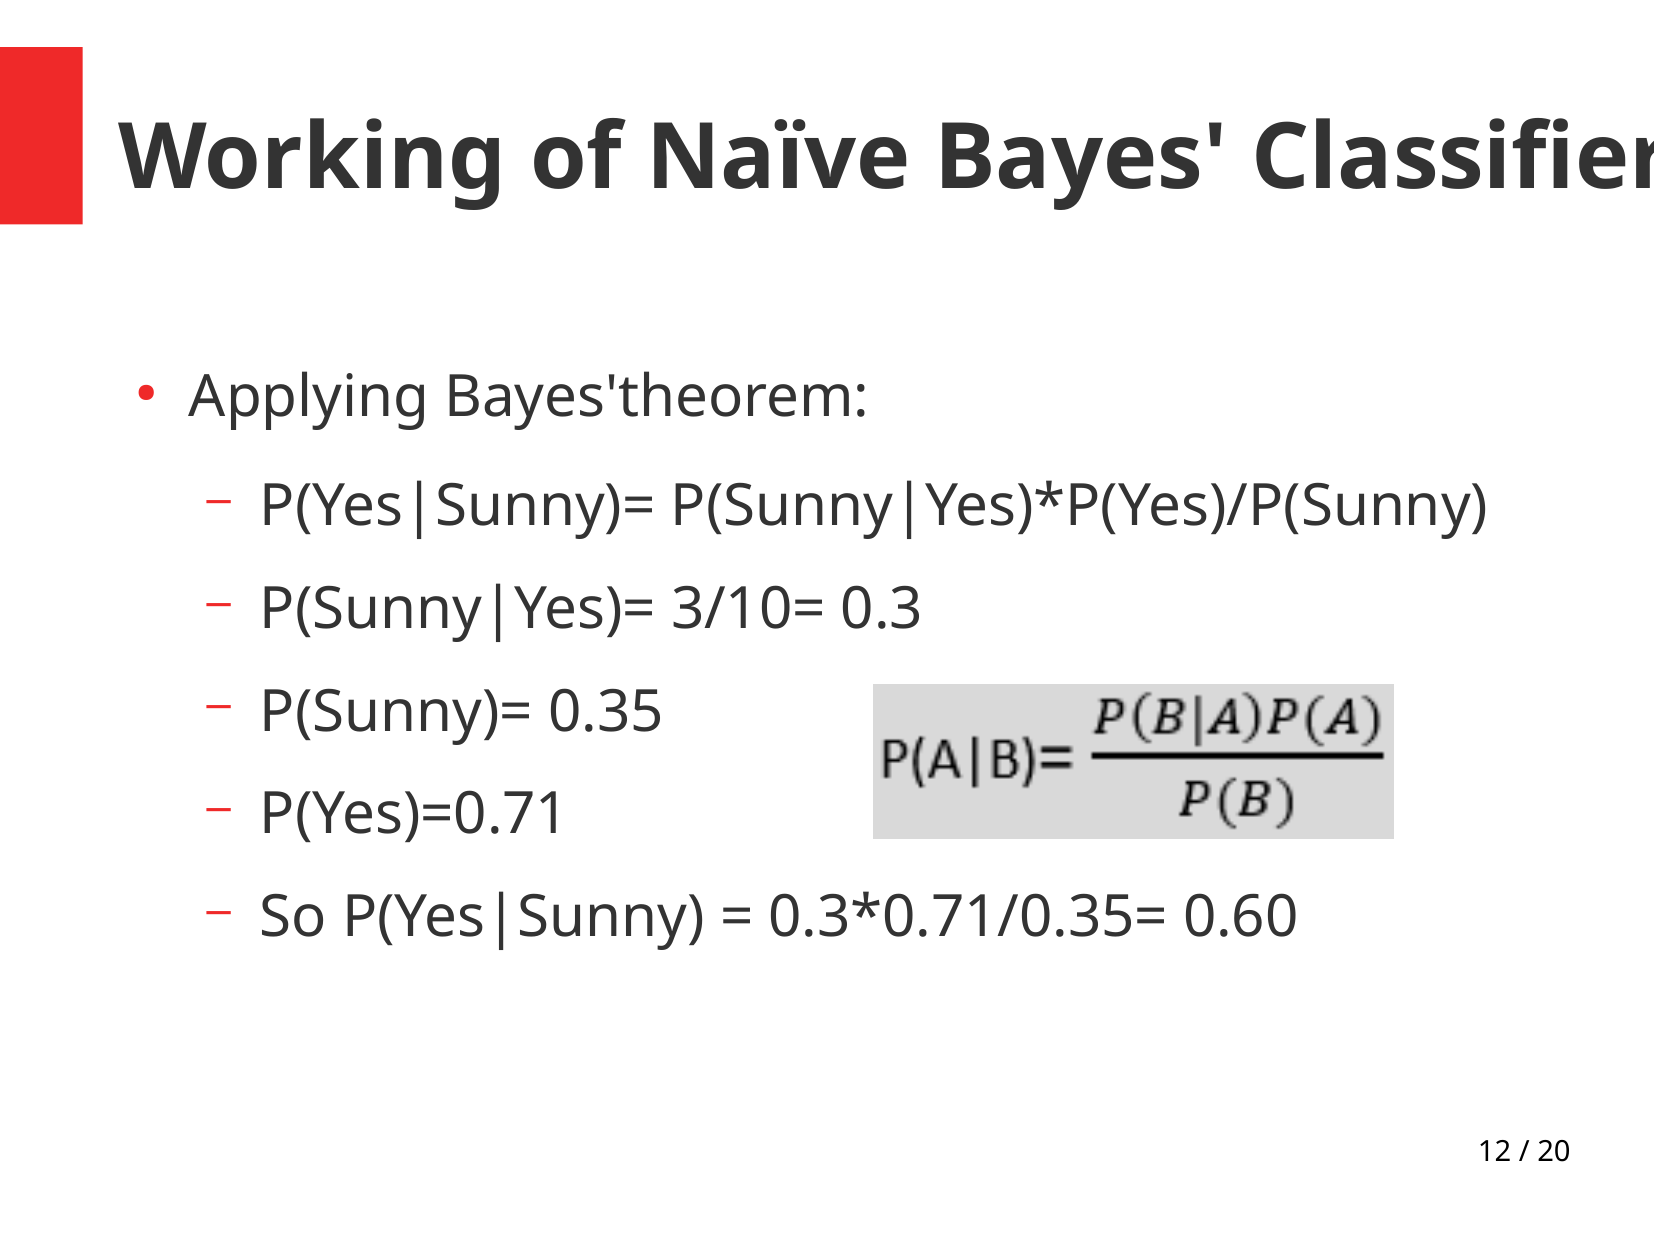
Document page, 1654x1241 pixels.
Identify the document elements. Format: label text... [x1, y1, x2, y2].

picture [873, 684, 1394, 839]
title Working of Naïve Bayes' Classifier [118, 28, 1654, 278]
list Applying Bayes'theorem: P(Yes|Sunny)= P(Sunny|Yes)*P(Yes)/P(Sunny) P(Sunny|Yes)= 3/10= 0.3 P(Sunny)= 0.35 P(Yes)=0.71 So P(Yes|Sunny) = 0.3*0.71/0.35= 0.60 [118, 354, 1536, 1074]
